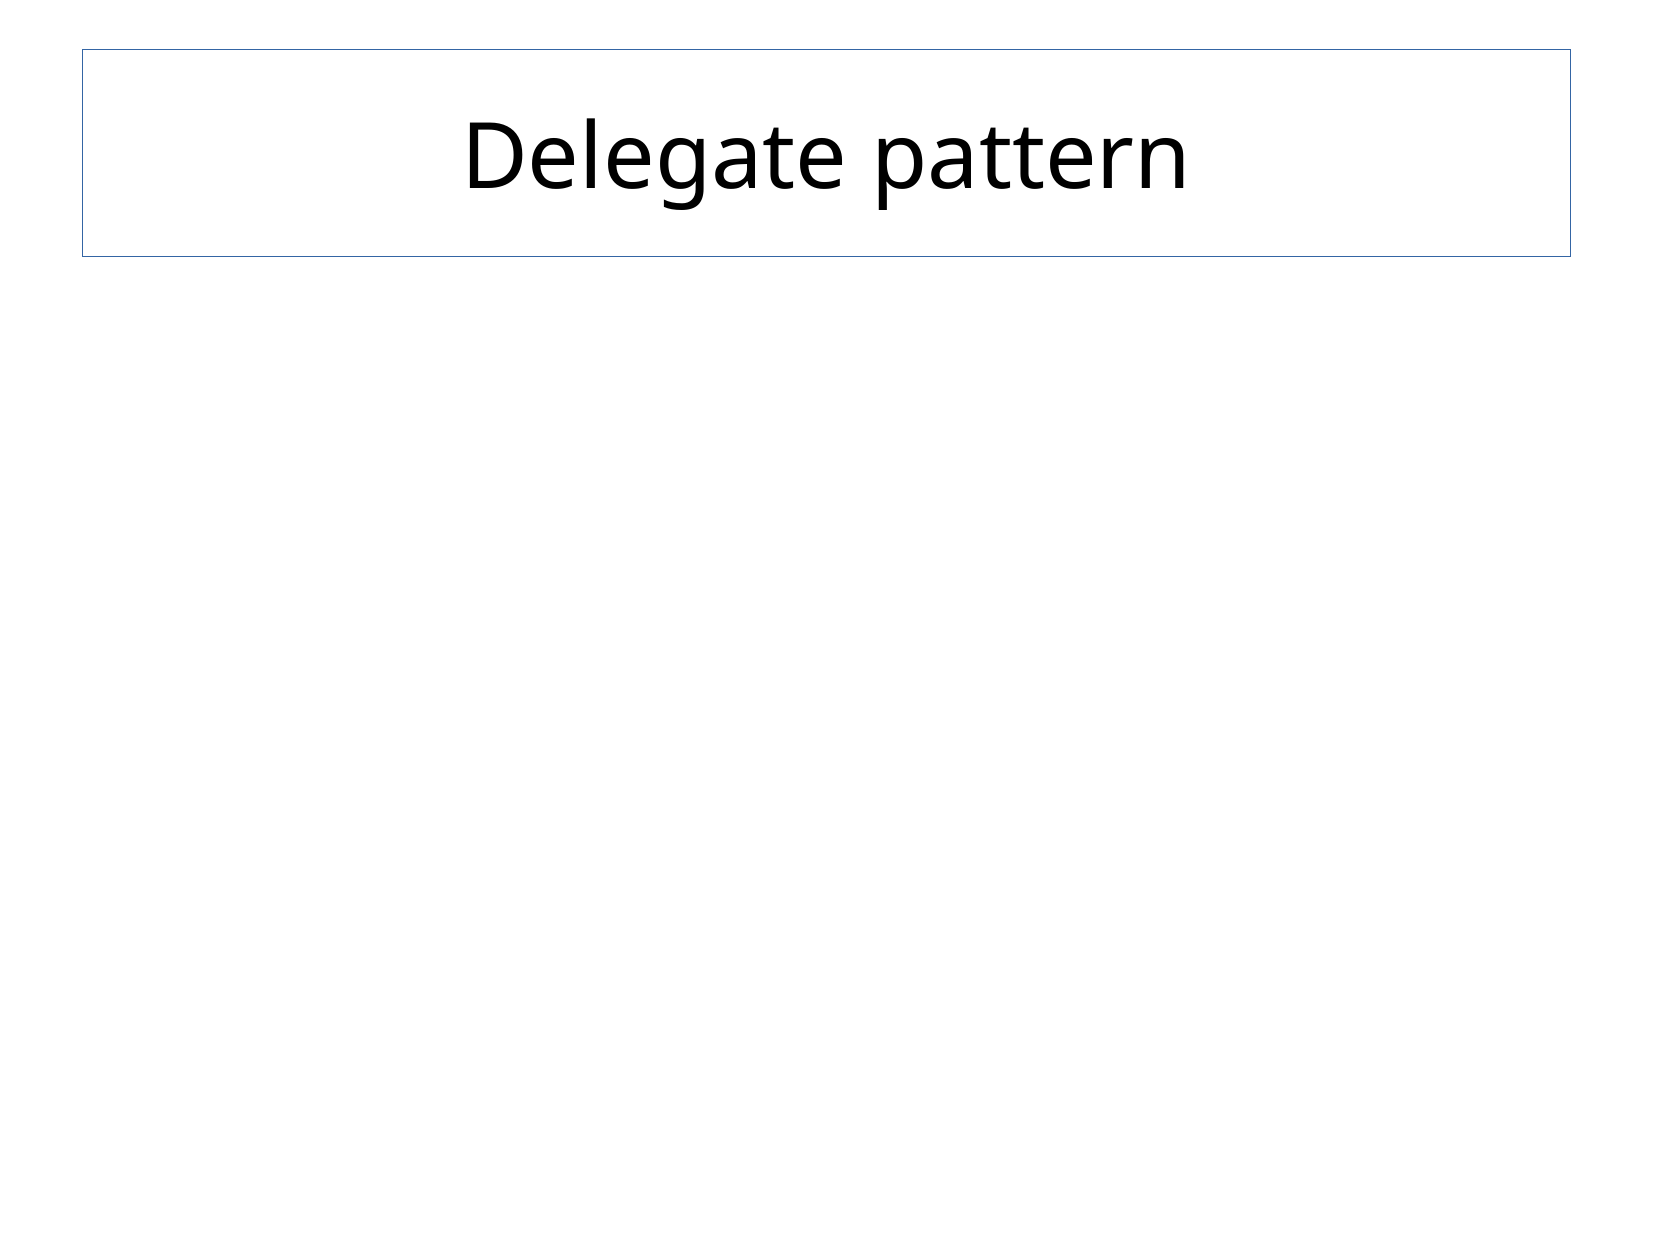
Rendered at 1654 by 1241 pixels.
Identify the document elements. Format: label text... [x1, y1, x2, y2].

title Delegate pattern [82, 49, 1571, 257]
